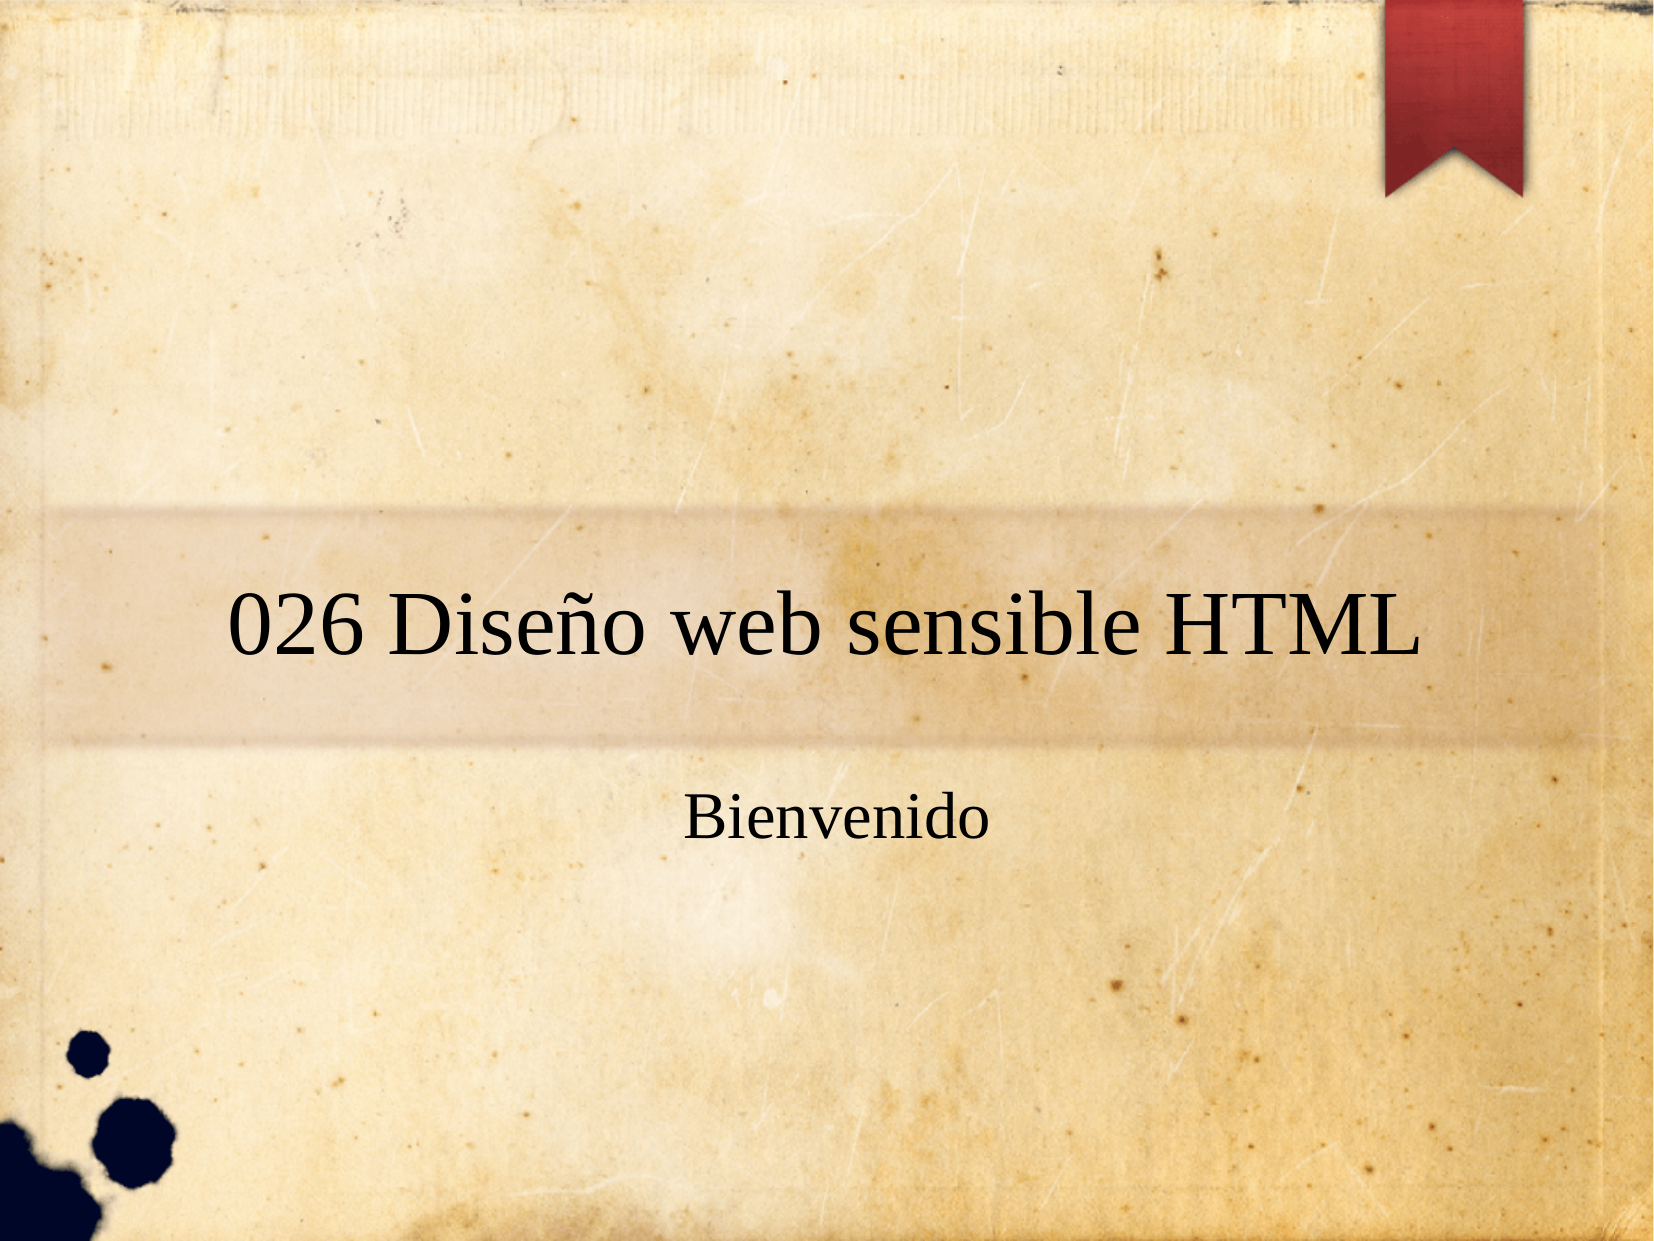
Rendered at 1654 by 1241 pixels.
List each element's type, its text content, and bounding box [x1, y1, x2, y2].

picture [0, 0, 1654, 1241]
list Bienvenido [82, 779, 1538, 1205]
title 026 Diseño web sensible HTML [82, 519, 1571, 727]
